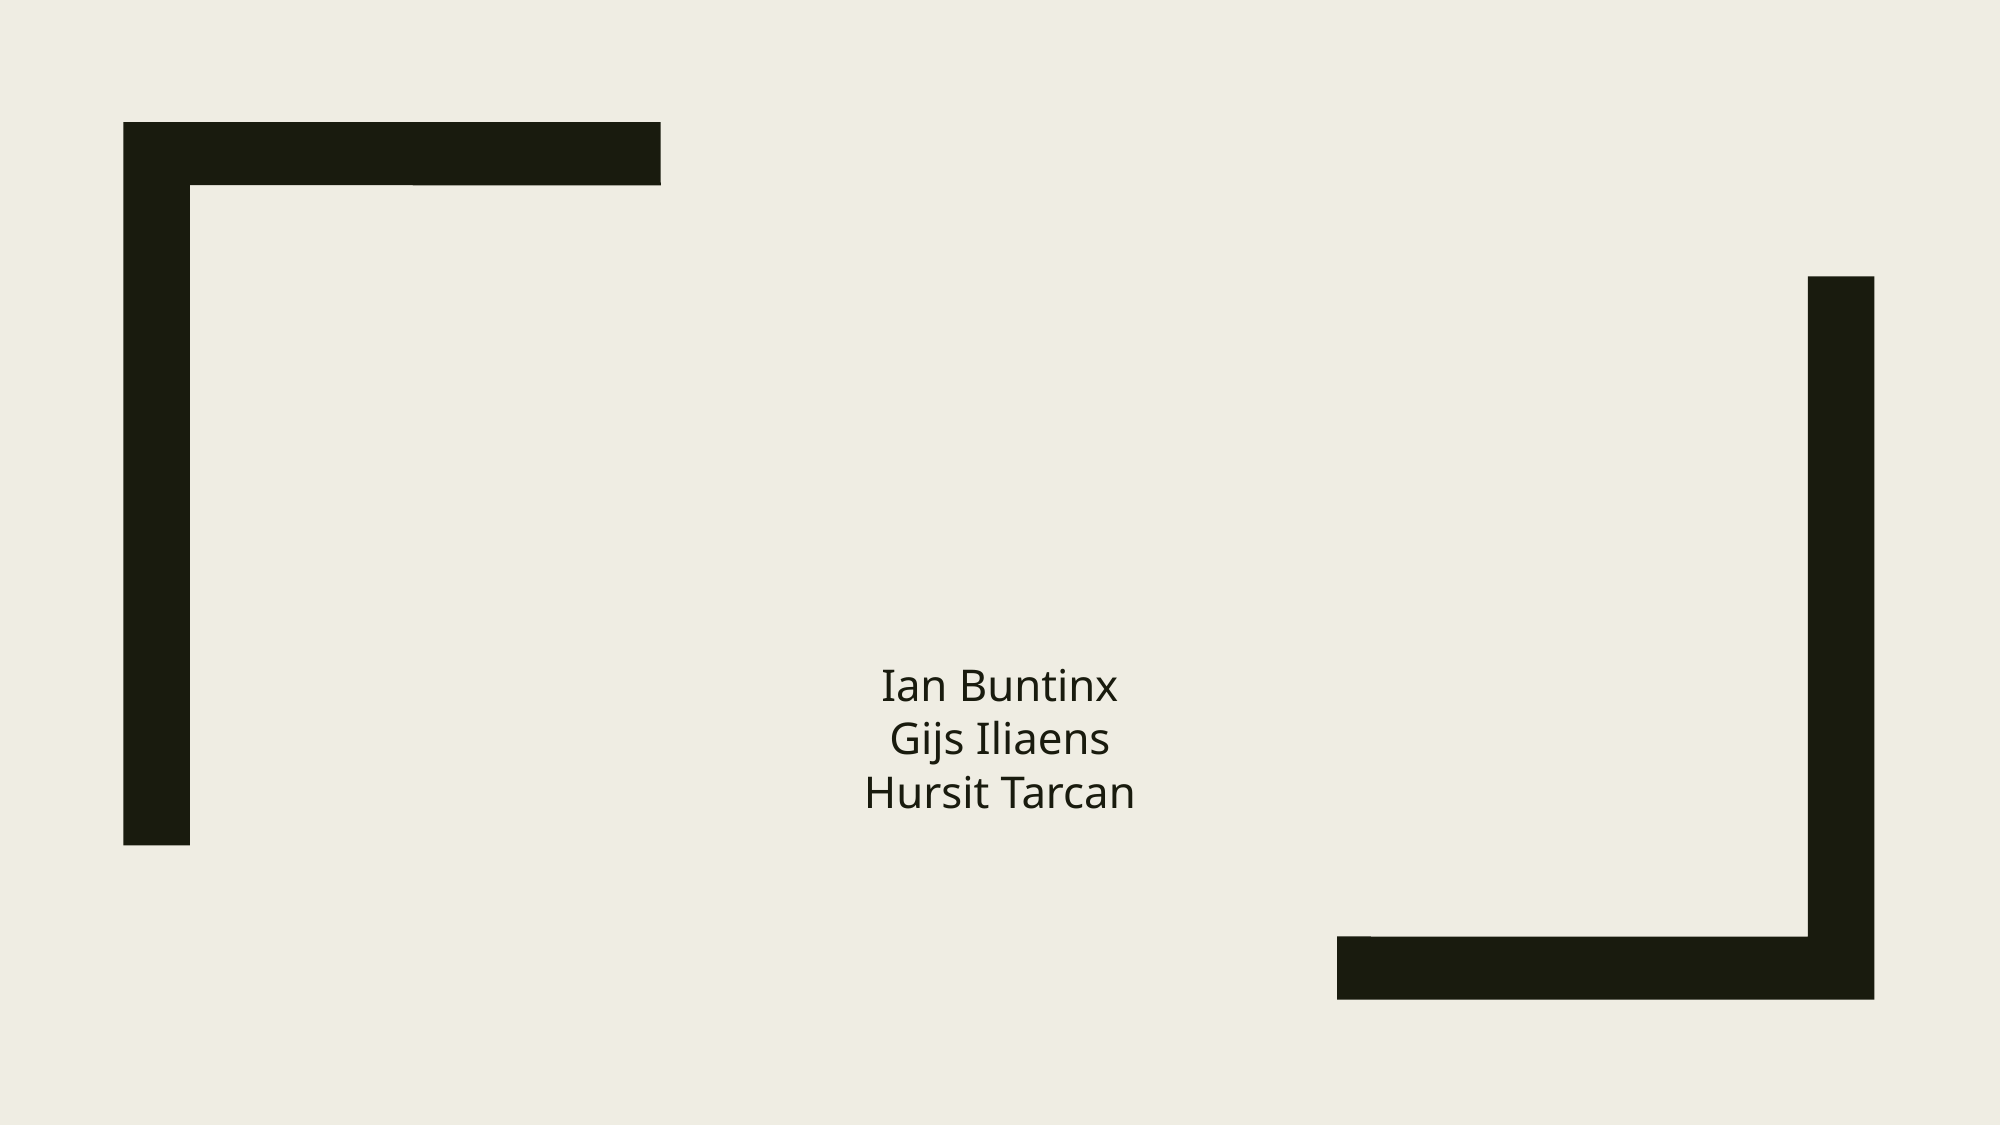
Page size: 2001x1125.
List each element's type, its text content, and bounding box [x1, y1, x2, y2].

subtitle Ian Buntinx Gijs Iliaens Hursit Tarcan [439, 649, 1561, 828]
